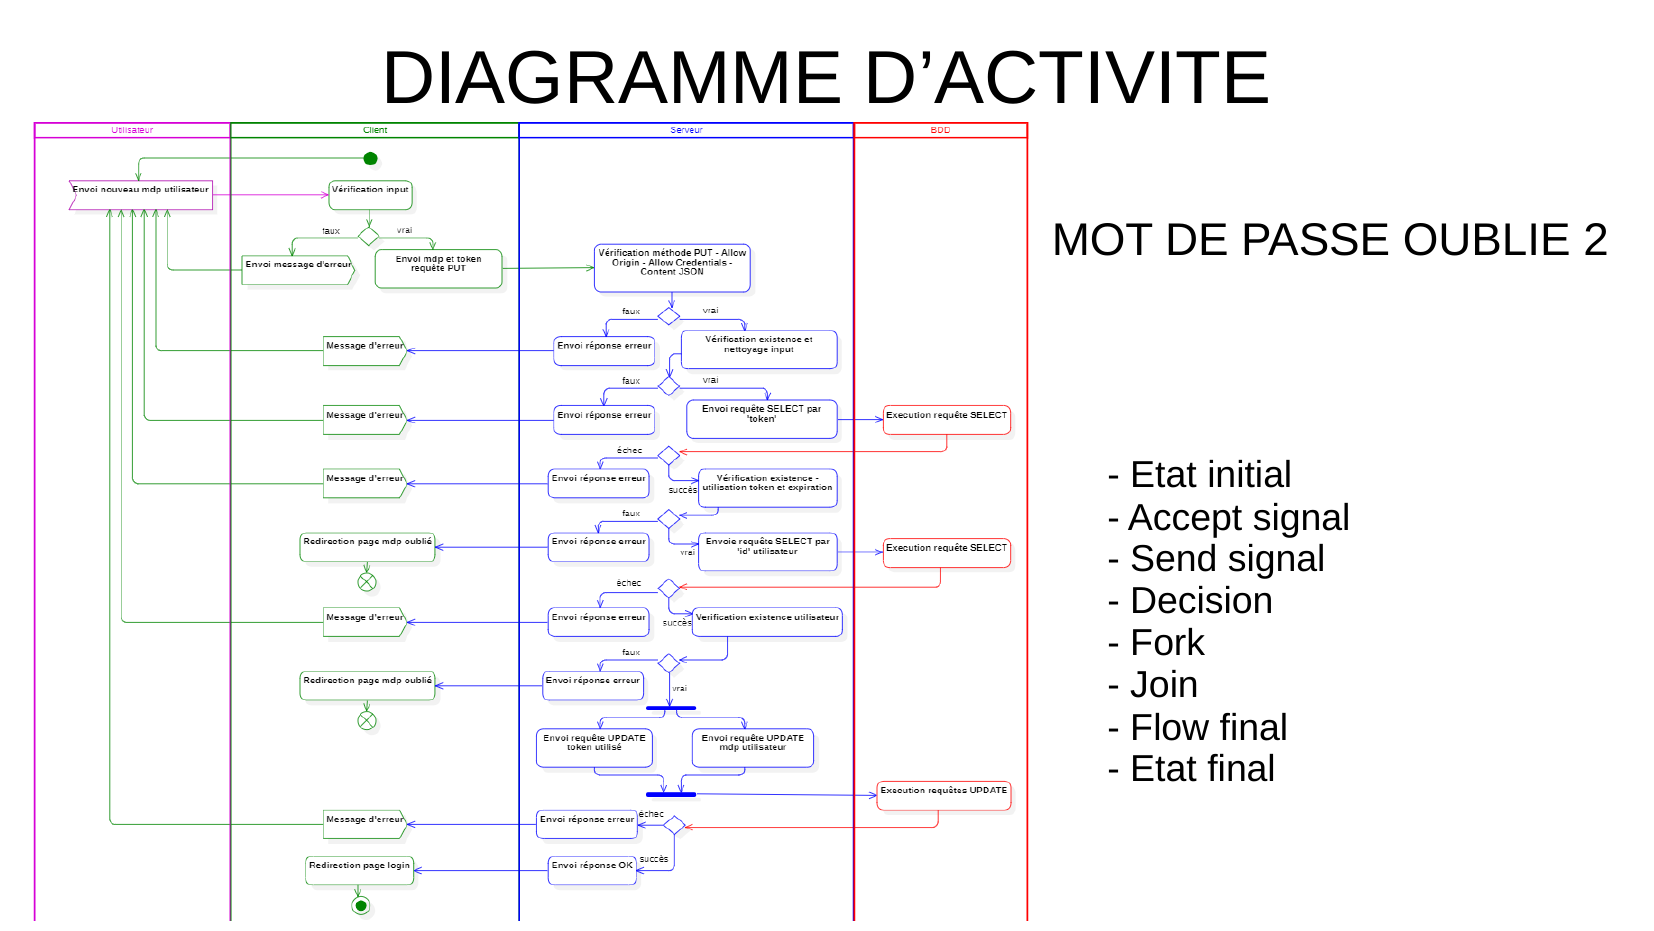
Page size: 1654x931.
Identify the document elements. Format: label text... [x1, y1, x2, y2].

picture [29, 118, 1032, 921]
text_box - Etat initial - Accept signal - Send signal - Decision - Fork - Join - Flow final - Etat final [1092, 446, 1595, 798]
title DIAGRAMME D’ACTIVITE [82, 0, 1571, 156]
text_box MOT DE PASSE OUBLIE 2 [1037, 206, 1625, 273]
